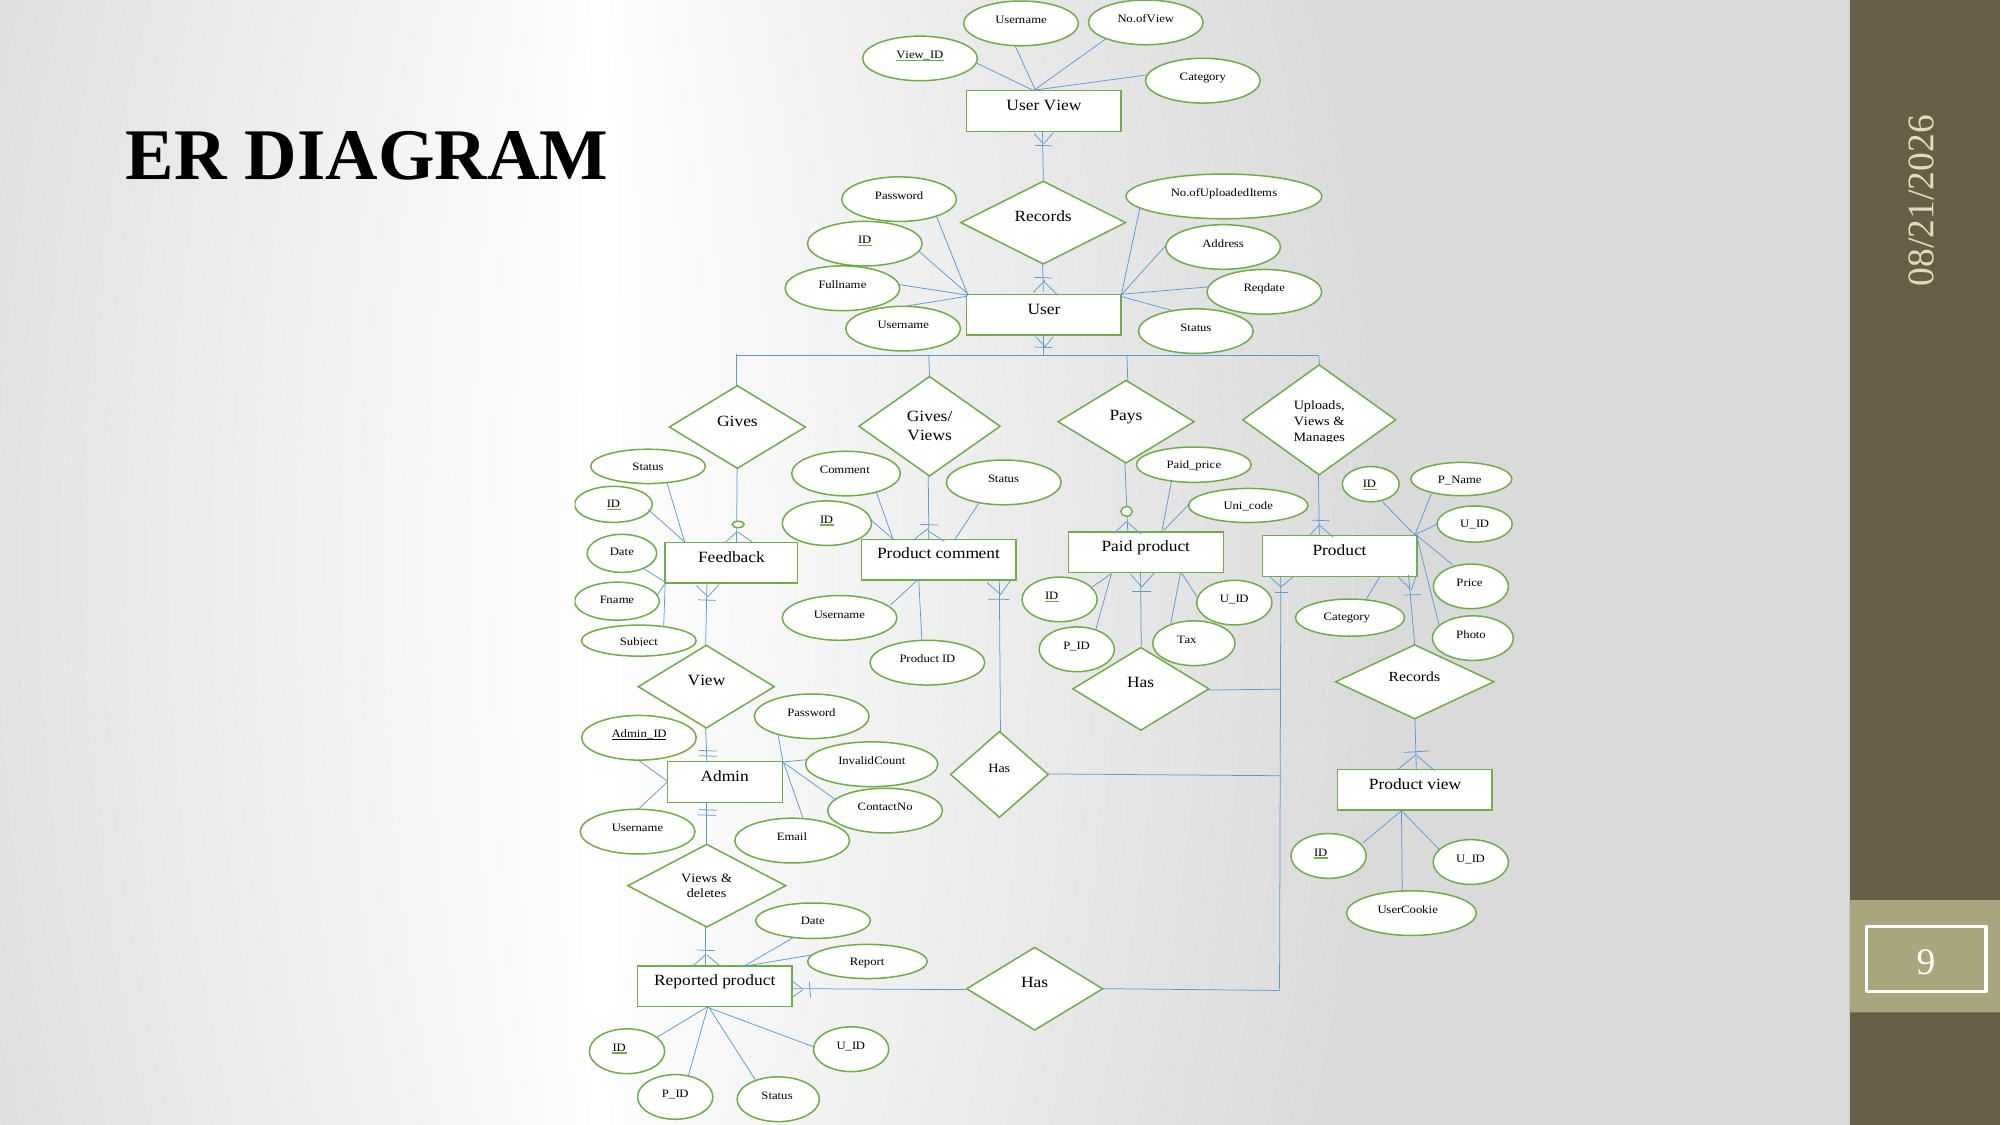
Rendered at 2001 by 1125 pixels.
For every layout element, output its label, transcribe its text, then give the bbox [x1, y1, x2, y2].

picture [574, 0, 1515, 1125]
text_box ER DIAGRAM [111, 99, 574, 203]
slide_number 11/22/2020 [1878, 100, 1959, 501]
slide_number <number> [1866, 926, 1987, 992]
